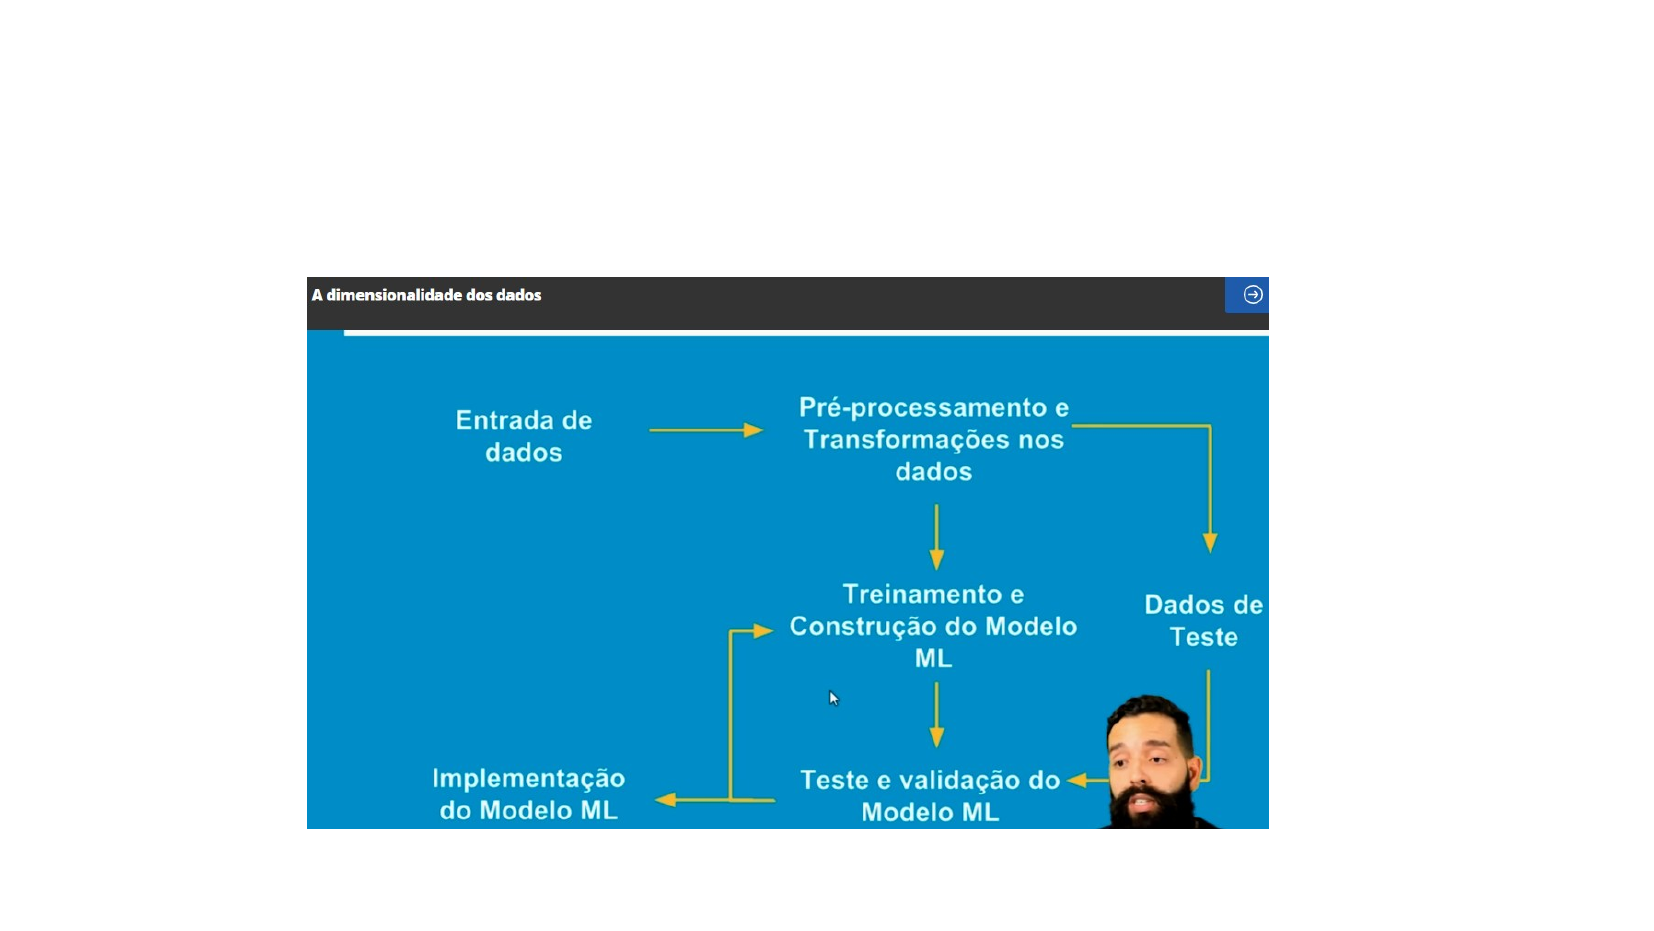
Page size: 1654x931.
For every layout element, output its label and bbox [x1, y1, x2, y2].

picture [954, 403, 966, 416]
picture [924, 590, 944, 603]
picture [976, 775, 1002, 793]
picture [940, 403, 951, 416]
picture [810, 621, 824, 635]
picture [458, 410, 471, 429]
picture [978, 586, 985, 603]
picture [517, 443, 530, 461]
picture [1225, 632, 1237, 646]
picture [986, 803, 999, 821]
picture [1009, 621, 1022, 635]
picture [655, 623, 776, 807]
picture [611, 773, 624, 787]
picture [1046, 775, 1059, 789]
picture [486, 443, 499, 461]
picture [847, 772, 853, 789]
picture [1072, 423, 1218, 553]
picture [863, 803, 881, 821]
picture [558, 806, 571, 819]
picture [939, 649, 952, 667]
picture [500, 416, 508, 429]
picture [1235, 595, 1247, 614]
picture [997, 435, 1009, 448]
picture [1180, 595, 1193, 614]
picture [944, 467, 957, 480]
picture [962, 621, 976, 635]
picture [867, 622, 889, 635]
picture [900, 775, 912, 789]
picture [1036, 435, 1049, 449]
picture [821, 434, 843, 448]
picture [441, 801, 454, 819]
picture [827, 621, 839, 635]
picture [910, 403, 922, 416]
picture [818, 403, 826, 416]
picture [1008, 403, 1020, 416]
picture [524, 410, 538, 429]
picture [557, 770, 564, 787]
picture [967, 435, 994, 448]
picture [947, 589, 959, 603]
picture [938, 775, 942, 789]
picture [929, 681, 944, 747]
picture [801, 397, 815, 416]
picture [791, 617, 806, 635]
picture [833, 775, 844, 789]
picture [842, 621, 854, 635]
picture [987, 617, 1005, 635]
picture [887, 435, 899, 448]
picture [481, 769, 485, 787]
picture [519, 801, 532, 819]
picture [475, 416, 487, 429]
picture [927, 462, 941, 480]
picture [503, 447, 514, 461]
picture [925, 403, 936, 416]
picture [915, 775, 927, 789]
picture [597, 773, 608, 787]
picture [913, 435, 932, 448]
picture [893, 621, 905, 640]
picture [843, 584, 858, 603]
picture [969, 403, 1004, 416]
picture [605, 801, 617, 819]
picture [503, 806, 516, 819]
picture [1030, 771, 1043, 789]
picture [844, 403, 865, 421]
picture [1063, 621, 1077, 635]
picture [936, 435, 948, 449]
picture [1006, 775, 1019, 789]
picture [897, 462, 909, 480]
picture [909, 589, 921, 603]
picture [527, 773, 538, 787]
picture [503, 773, 523, 787]
picture [964, 803, 981, 821]
picture [582, 800, 600, 819]
picture [649, 422, 763, 438]
picture [1024, 399, 1030, 416]
picture [534, 447, 547, 462]
picture [541, 416, 552, 429]
picture [535, 806, 547, 819]
picture [491, 412, 497, 429]
picture [879, 403, 892, 416]
picture [817, 775, 829, 789]
picture [917, 807, 929, 821]
picture [861, 589, 868, 603]
picture [1040, 621, 1052, 635]
picture [863, 435, 874, 449]
picture [963, 589, 976, 603]
picture [1020, 435, 1032, 448]
picture [1202, 632, 1213, 646]
picture [582, 773, 593, 792]
picture [510, 416, 522, 429]
picture [847, 435, 859, 448]
picture [908, 618, 936, 635]
picture [885, 803, 914, 821]
picture [917, 649, 934, 667]
picture [1196, 600, 1210, 614]
picture [579, 416, 591, 429]
picture [465, 773, 478, 792]
picture [828, 397, 840, 416]
picture [939, 807, 953, 821]
picture [551, 447, 561, 461]
picture [566, 773, 578, 787]
picture [903, 435, 910, 448]
picture [869, 403, 876, 416]
picture [870, 590, 883, 603]
picture [441, 773, 461, 787]
picture [1033, 403, 1046, 416]
picture [1165, 600, 1176, 614]
picture [857, 618, 863, 635]
picture [801, 771, 815, 789]
picture [1052, 434, 1063, 448]
picture [945, 771, 958, 789]
picture [960, 467, 971, 480]
picture [856, 775, 868, 789]
picture [1250, 600, 1262, 614]
picture [876, 430, 885, 448]
picture [1216, 629, 1223, 645]
picture [1187, 632, 1199, 646]
picture [1066, 669, 1215, 829]
picture [961, 775, 973, 789]
picture [542, 773, 554, 787]
picture [307, 277, 1269, 336]
picture [895, 403, 907, 416]
picture [563, 410, 576, 429]
picture [481, 800, 499, 819]
picture [488, 773, 500, 787]
picture [913, 467, 924, 480]
picture [946, 617, 959, 635]
picture [878, 775, 890, 789]
picture [1056, 403, 1068, 416]
picture [929, 504, 944, 570]
picture [1025, 617, 1037, 635]
picture [894, 590, 906, 603]
picture [951, 435, 963, 453]
picture [1170, 627, 1185, 645]
picture [1146, 595, 1162, 613]
picture [1011, 590, 1023, 603]
picture [1212, 600, 1223, 614]
picture [458, 806, 470, 819]
picture [988, 590, 1001, 603]
picture [805, 430, 818, 448]
